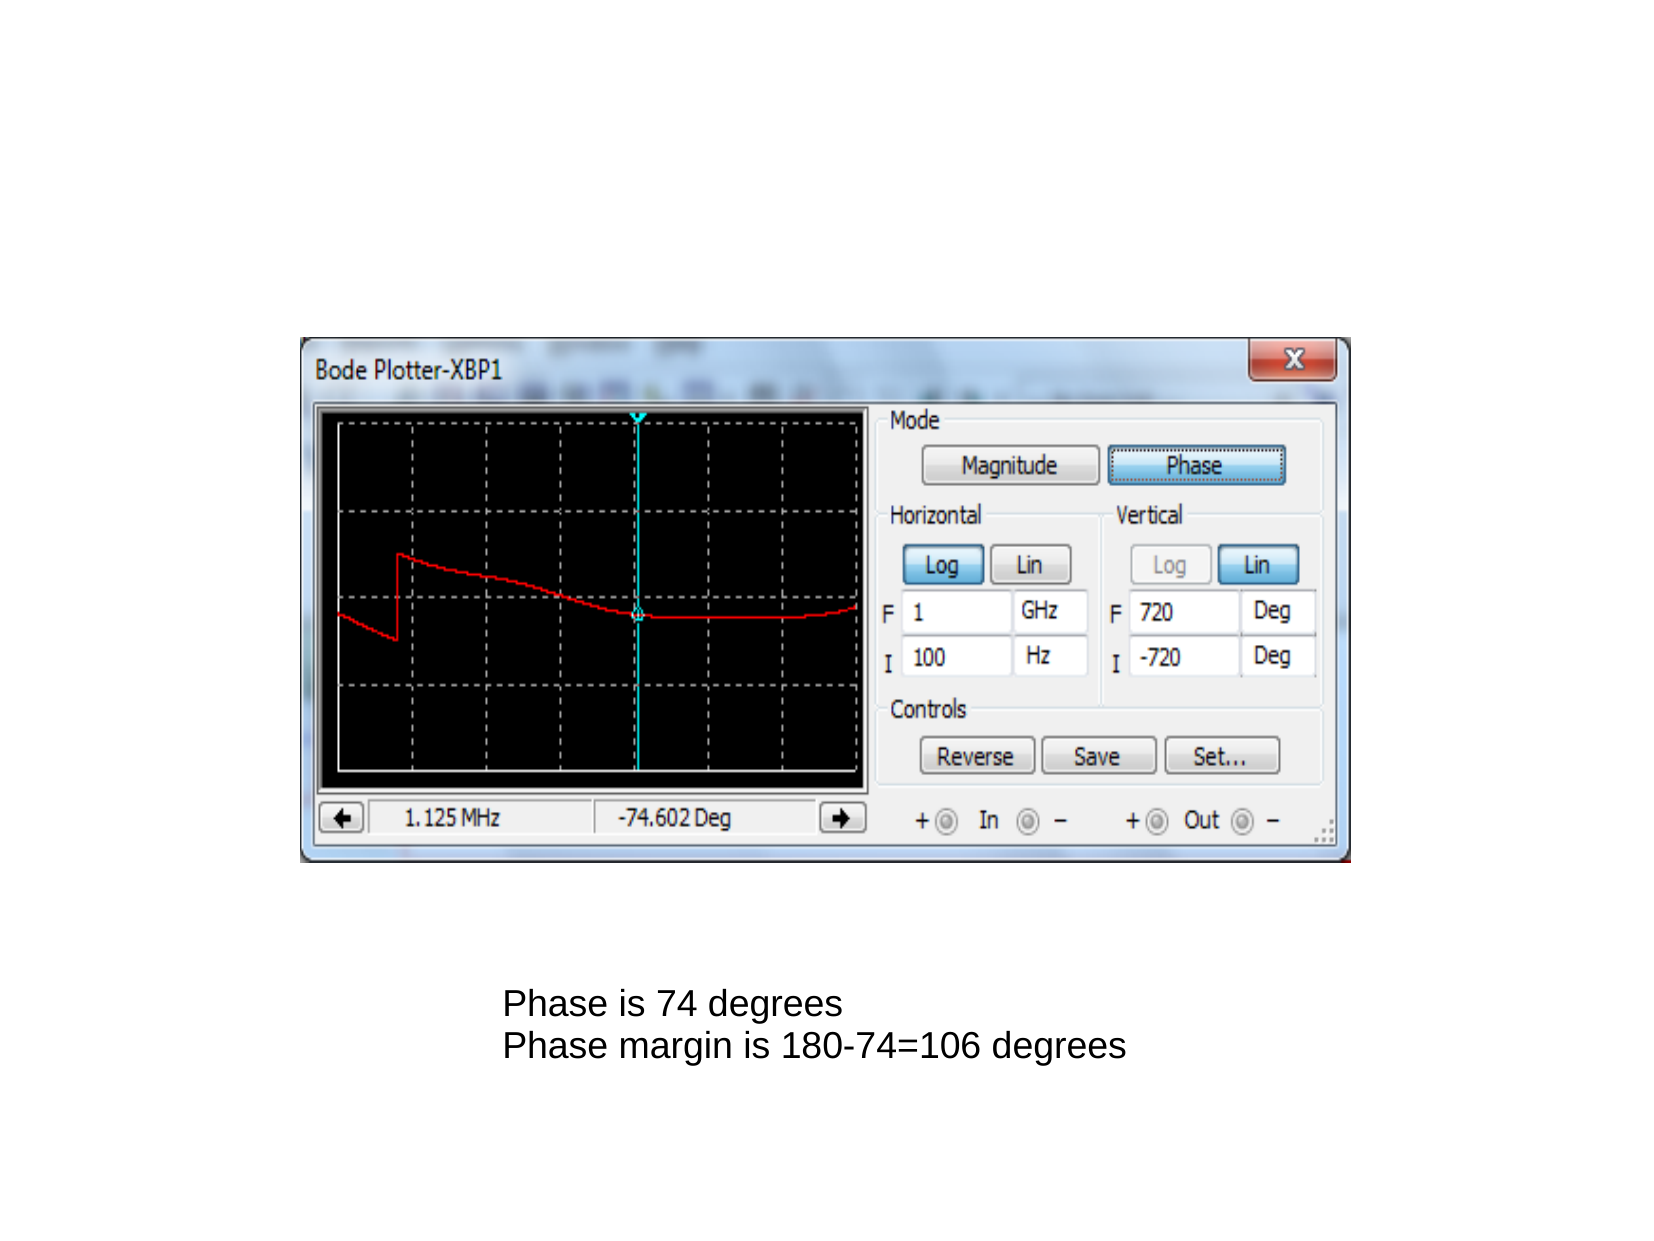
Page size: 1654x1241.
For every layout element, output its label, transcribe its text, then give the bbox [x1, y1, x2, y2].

picture [300, 337, 1351, 863]
text_box Phase is 74 degrees Phase margin is 180-74=106 degrees [487, 975, 1142, 1074]
